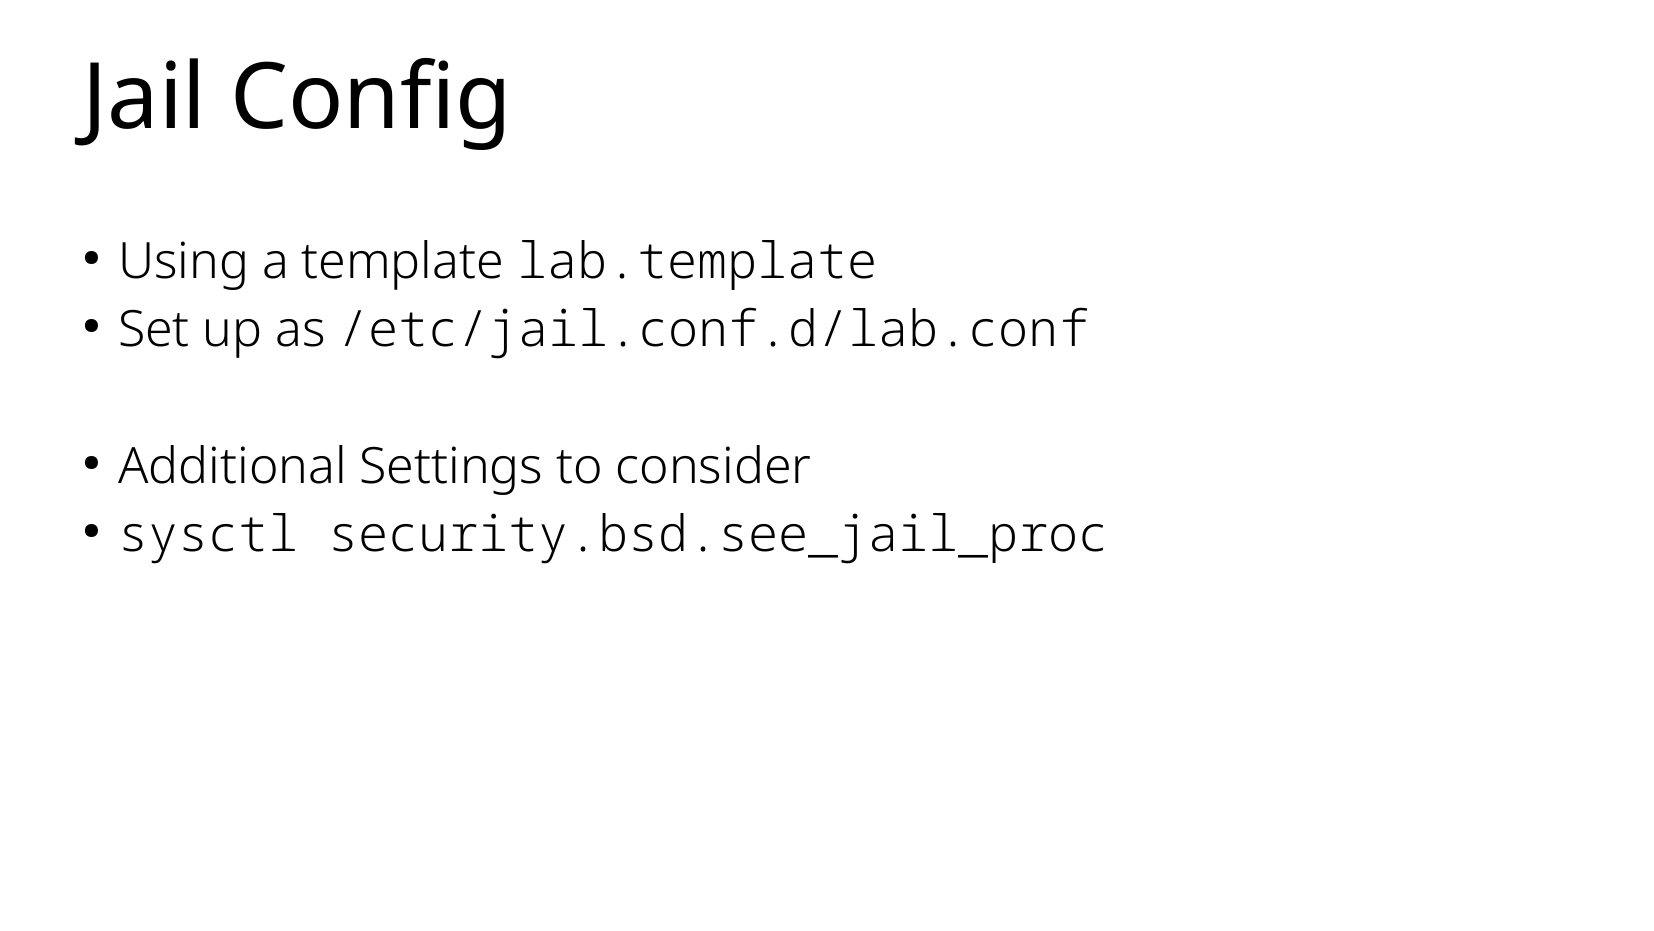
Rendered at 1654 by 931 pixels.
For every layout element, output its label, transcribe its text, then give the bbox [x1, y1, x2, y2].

title Jail Config [82, 37, 1571, 150]
list Using a template lab.template Set up as /etc/jail.conf.d/lab.conf Additional Settings to consider sysctl security.bsd.see_jail_proc [82, 224, 1571, 825]
